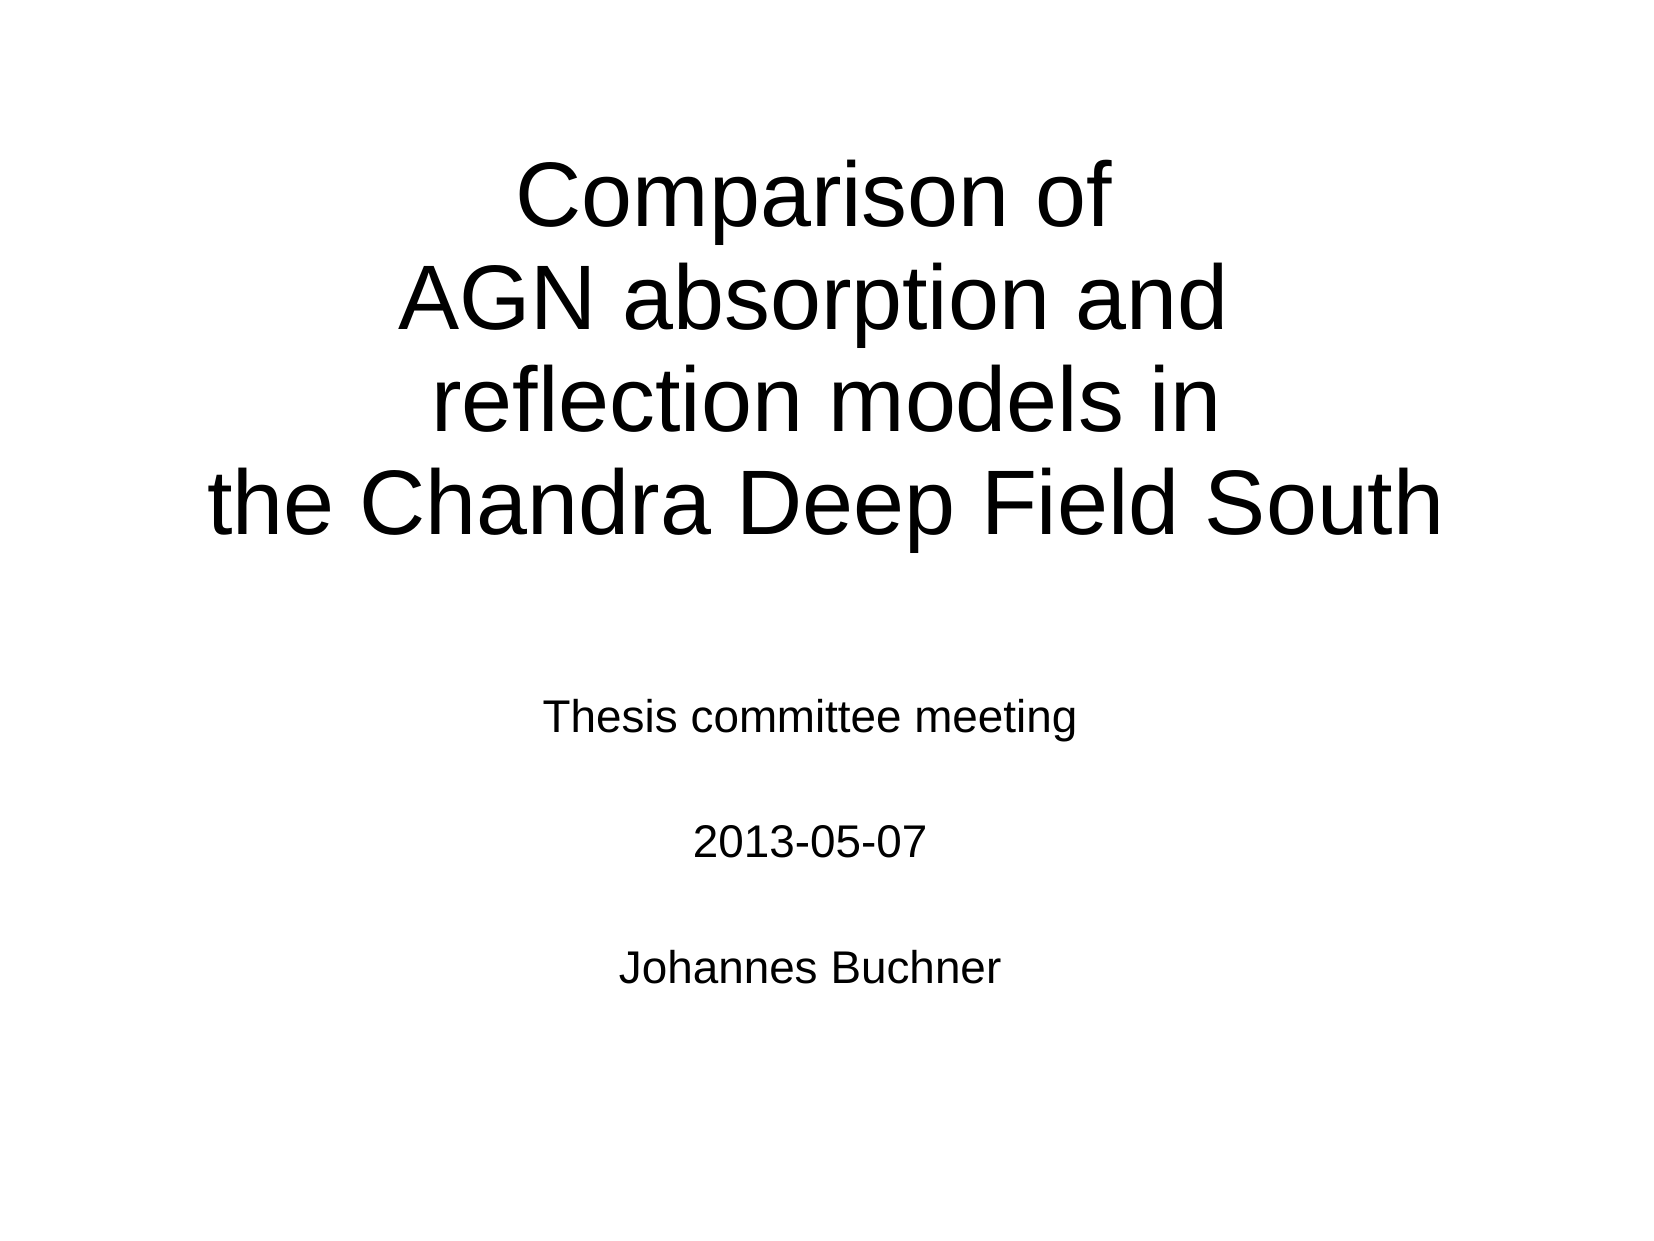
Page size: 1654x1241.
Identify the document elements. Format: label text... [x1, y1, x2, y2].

title Comparison of AGN absorption and reflection models in the Chandra Deep Field South [82, 143, 1571, 554]
subtitle Thesis committee meeting 2013-05-07 Johannes Buchner [82, 674, 1538, 1010]
